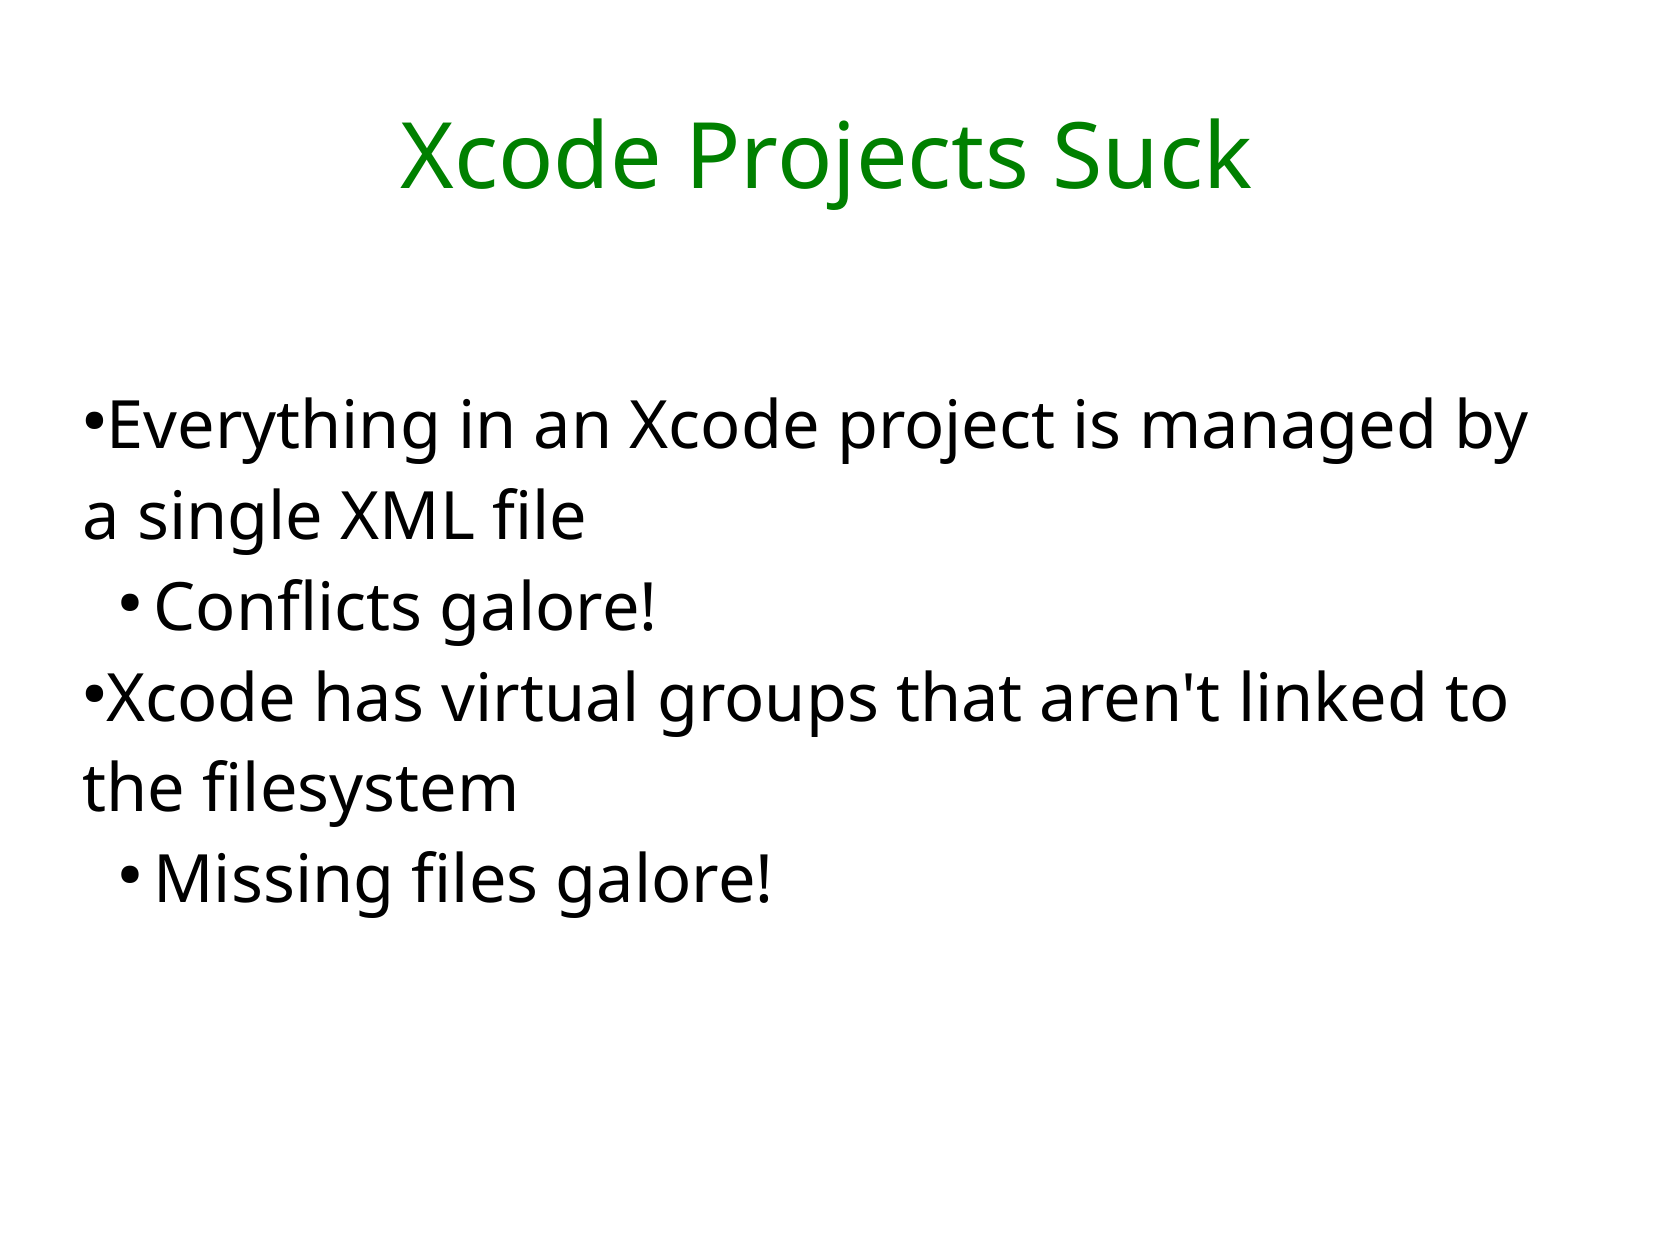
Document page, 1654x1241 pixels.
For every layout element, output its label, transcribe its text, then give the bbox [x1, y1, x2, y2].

title Xcode Projects Suck [82, 49, 1571, 257]
subtitle Everything in an Xcode project is managed by a single XML file Conflicts galore! Xcode has virtual groups that aren't linked to the filesystem Missing files galore! [82, 290, 1538, 1010]
